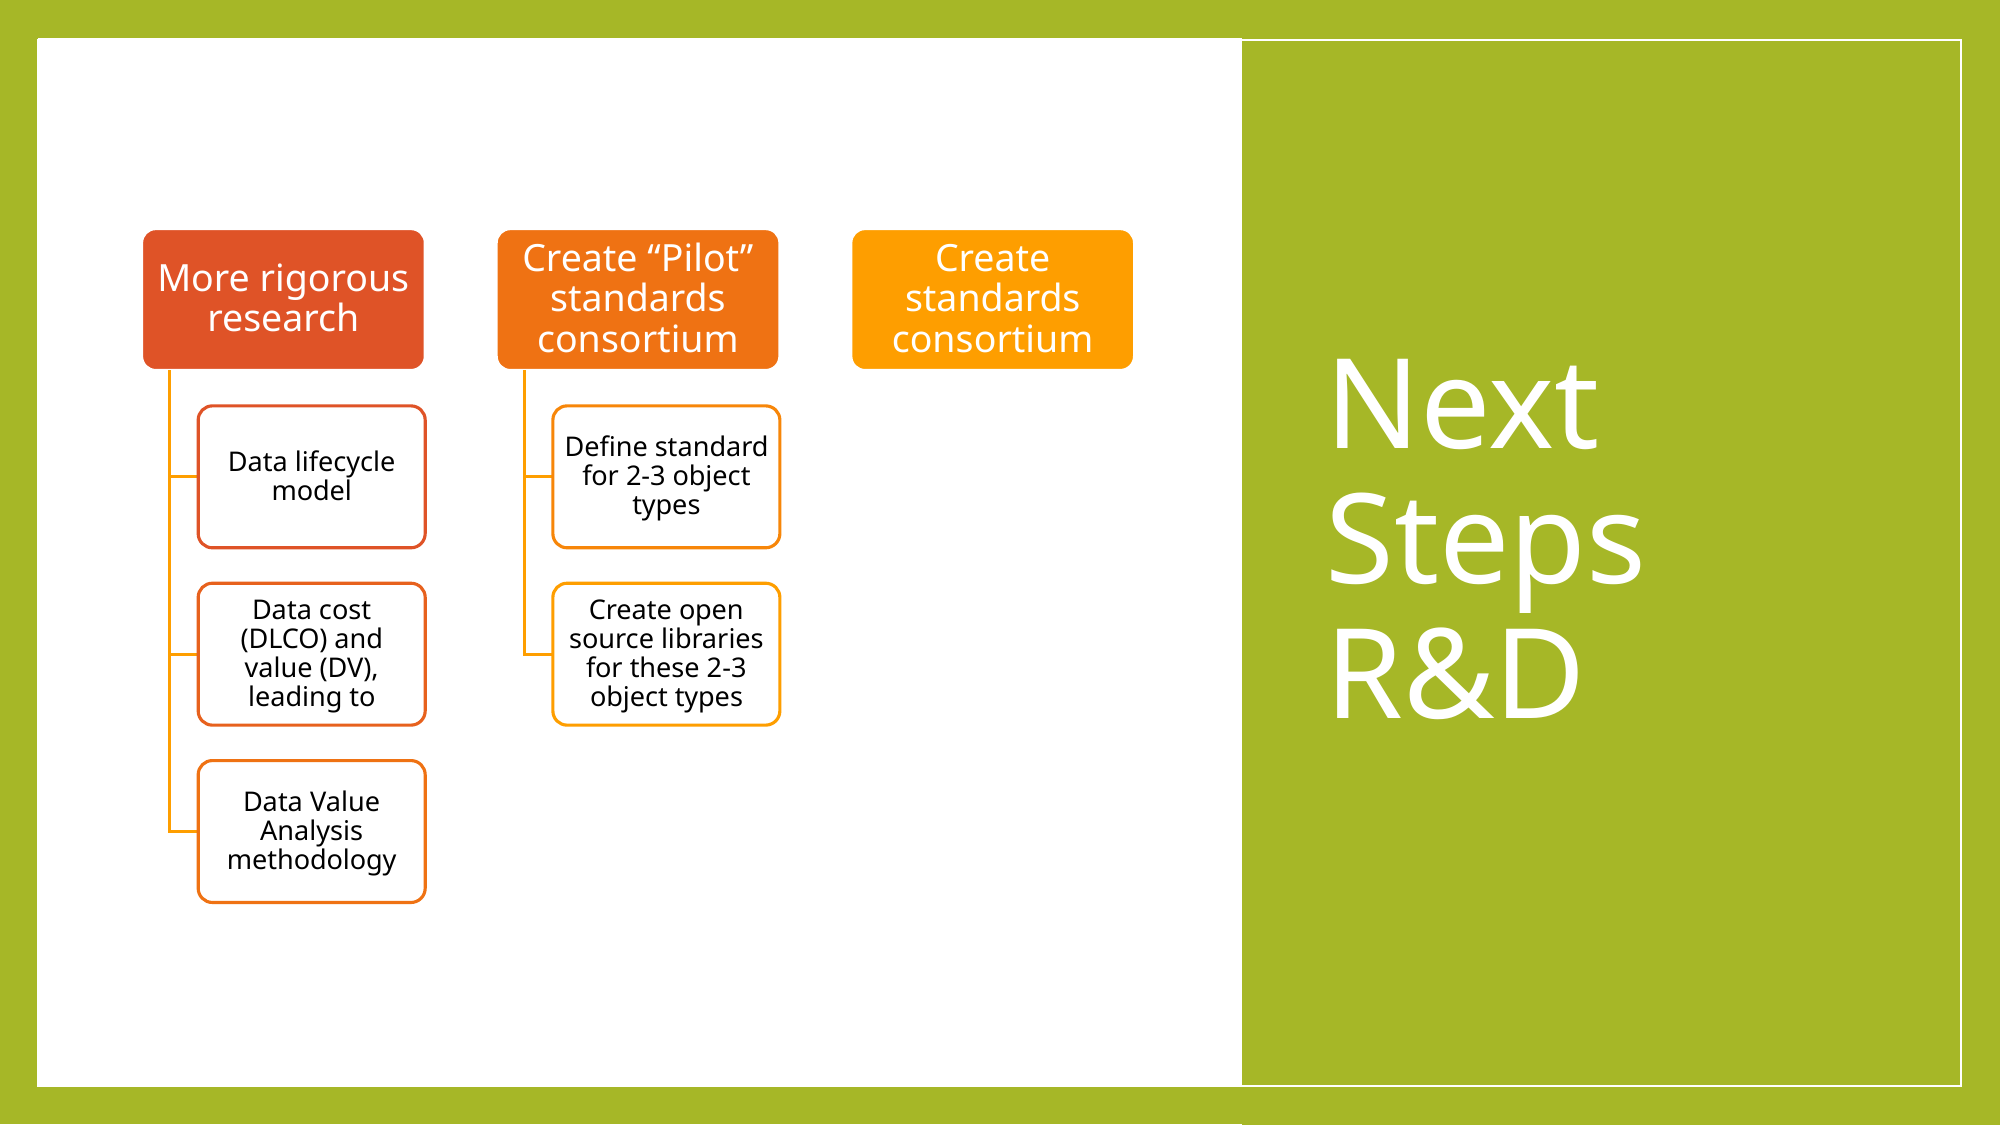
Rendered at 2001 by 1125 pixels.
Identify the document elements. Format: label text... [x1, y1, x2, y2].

title Next Steps R&D [1310, 99, 1897, 987]
text_box More rigorous research [141, 228, 426, 371]
text_box Create standards consortium [850, 228, 1135, 371]
text_box Data Value Analysis methodology [198, 760, 426, 903]
text_box [0, 0, 2000, 1125]
text_box Data cost (DLCO) and value (DV), leading to [198, 583, 426, 726]
text_box Define standard for 2-3 object types [552, 405, 780, 548]
text_box Data lifecycle model [198, 405, 426, 548]
text_box Create “Pilot” standards consortium [496, 228, 780, 371]
text_box Create open source libraries for these 2-3 object types [552, 583, 780, 726]
